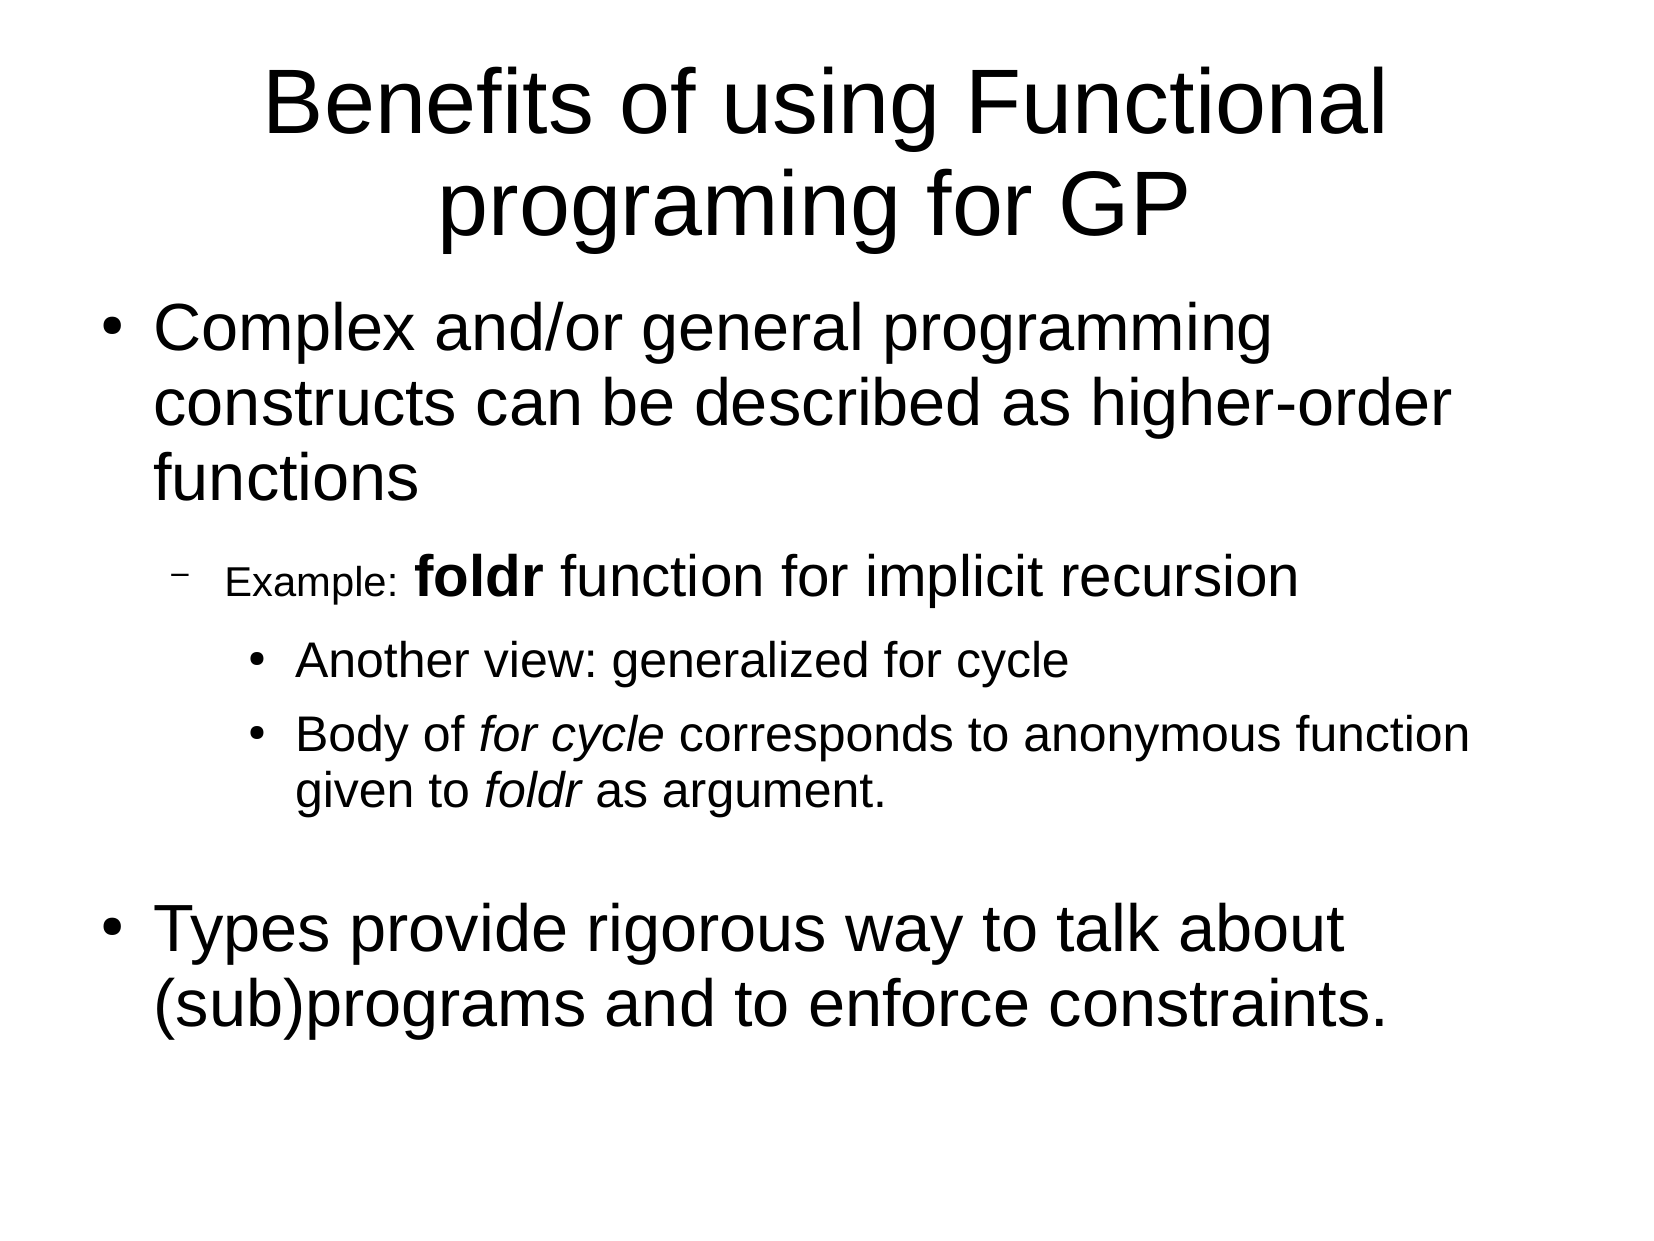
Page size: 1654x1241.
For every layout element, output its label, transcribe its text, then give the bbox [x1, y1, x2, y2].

title Benefits of using Functional programing for GP [82, 49, 1571, 257]
list Complex and/or general programming constructs can be described as higher-order functions Example: foldr function for implicit recursion Another view: generalized for cycle Body of for cycle corresponds to anonymous function given to foldr as argument. Types provide rigorous way to talk about (sub)programs and to enforce constraints. [82, 290, 1538, 1126]
